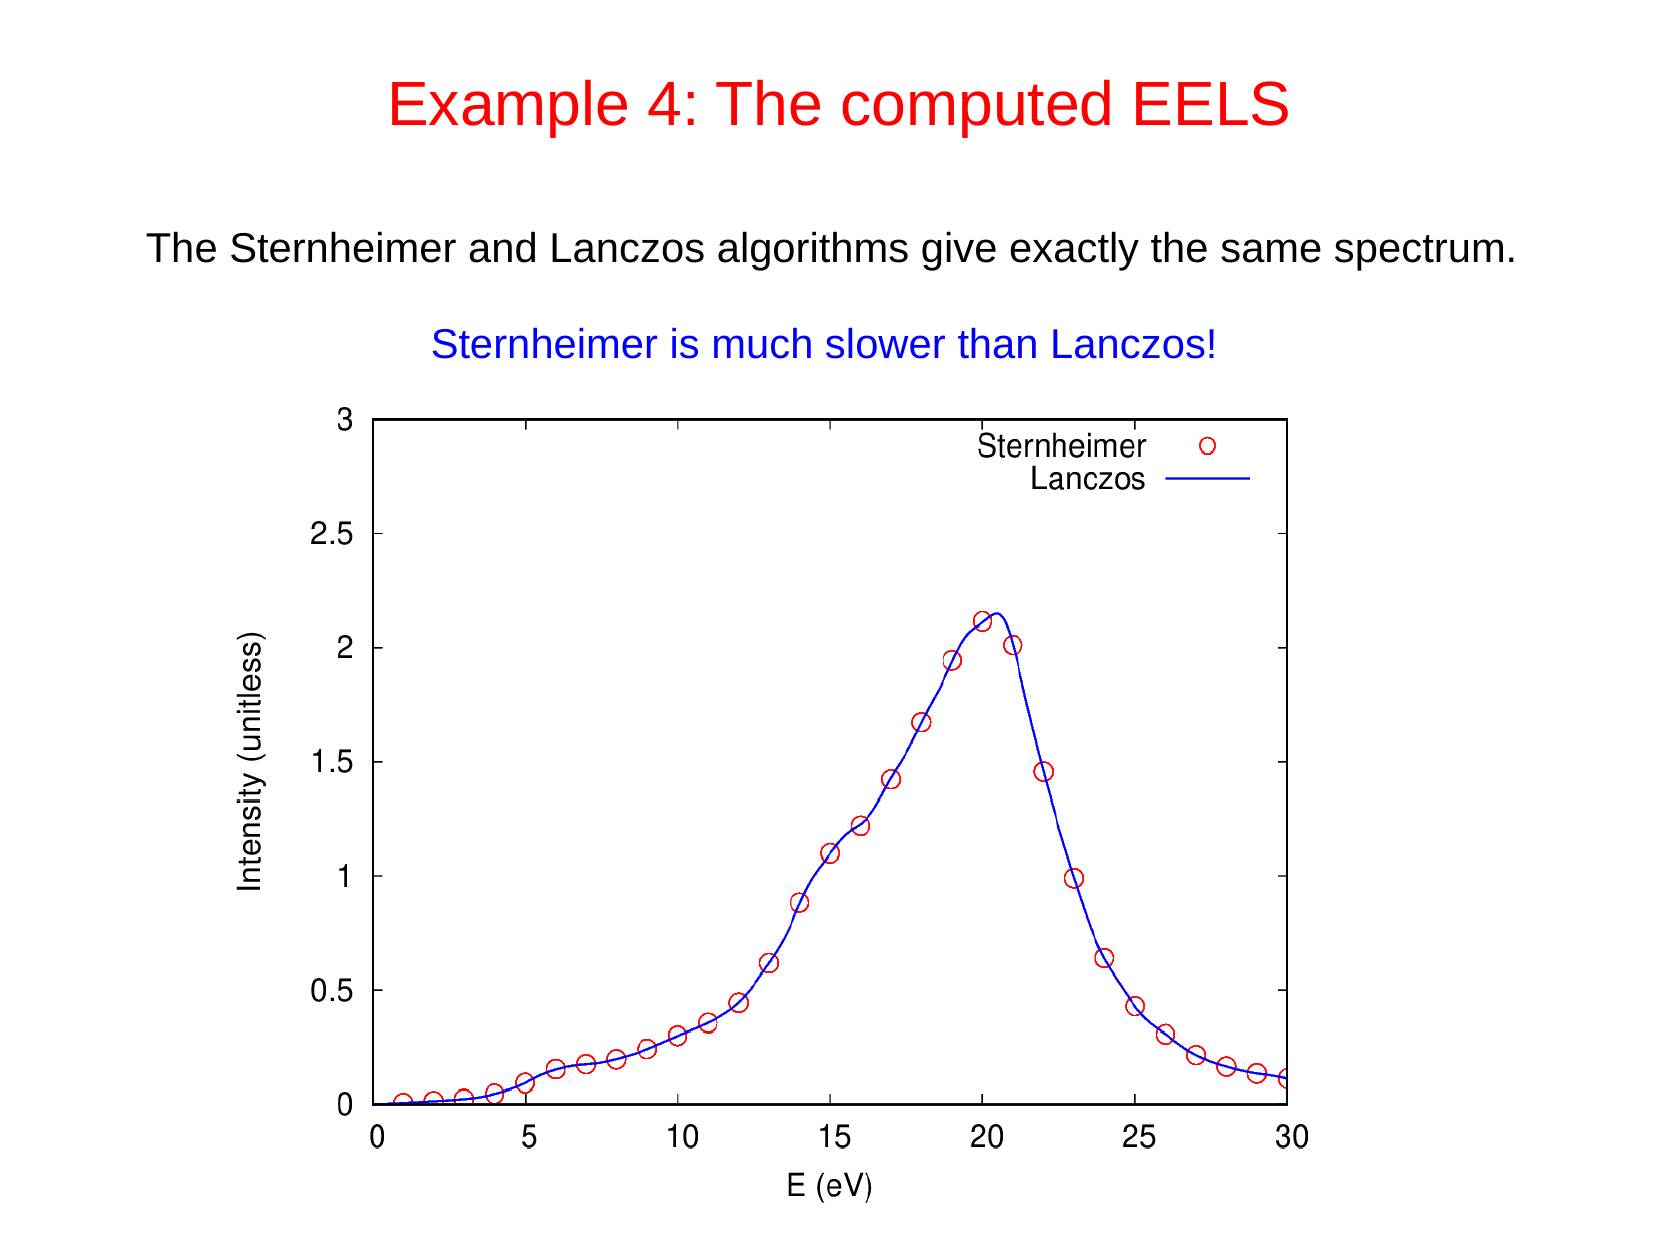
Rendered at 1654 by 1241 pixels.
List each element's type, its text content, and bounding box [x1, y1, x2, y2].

title Example 4: The computed EELS [84, 33, 1573, 175]
list Sternheimer is much slower than Lanczos! [360, 320, 1246, 395]
picture [225, 395, 1321, 1206]
list The Sternheimer and Lanczos algorithms give exactly the same spectrum. [75, 225, 1576, 340]
